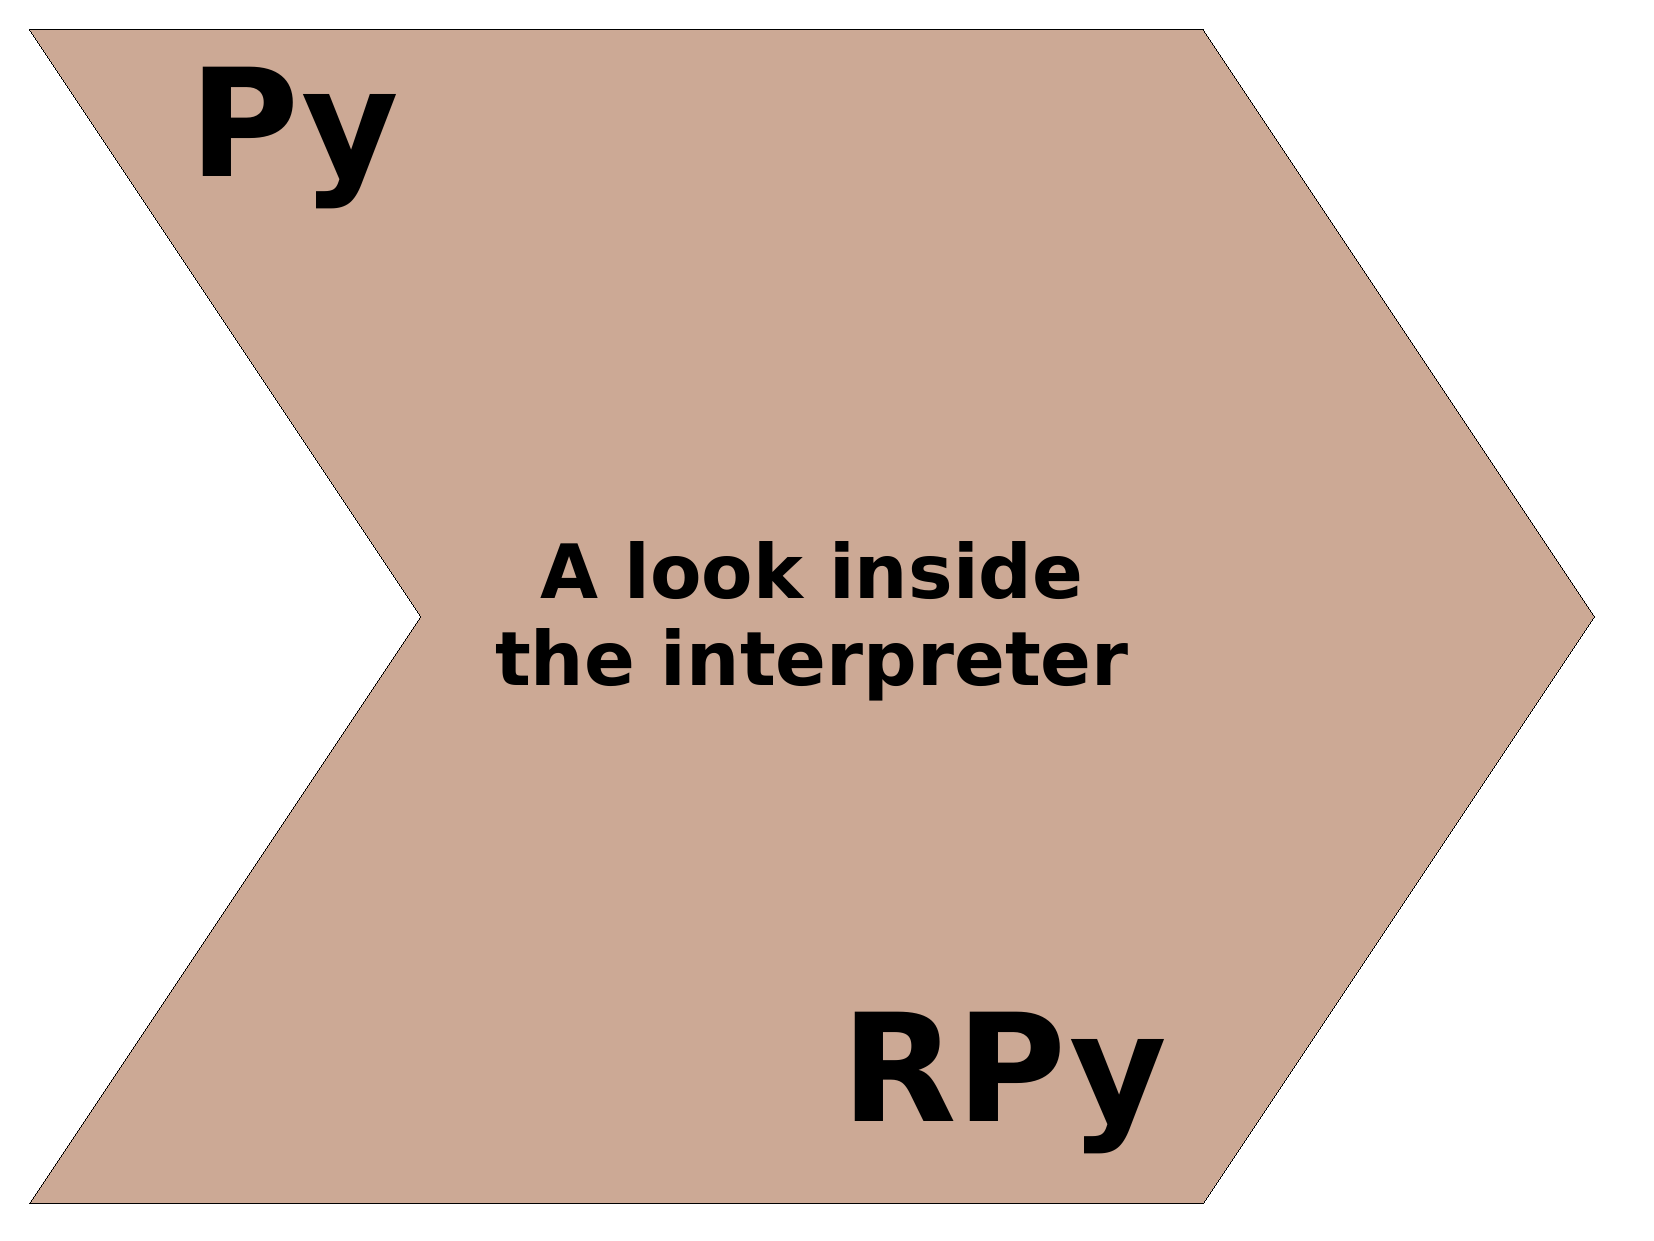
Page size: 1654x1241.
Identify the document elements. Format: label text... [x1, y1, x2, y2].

text_box A look inside the interpreter [29, 29, 174, 247]
text_box A look inside the interpreter [29, 29, 1595, 1204]
text_box RPy [826, 974, 1284, 1202]
text_box Py [174, 29, 558, 257]
